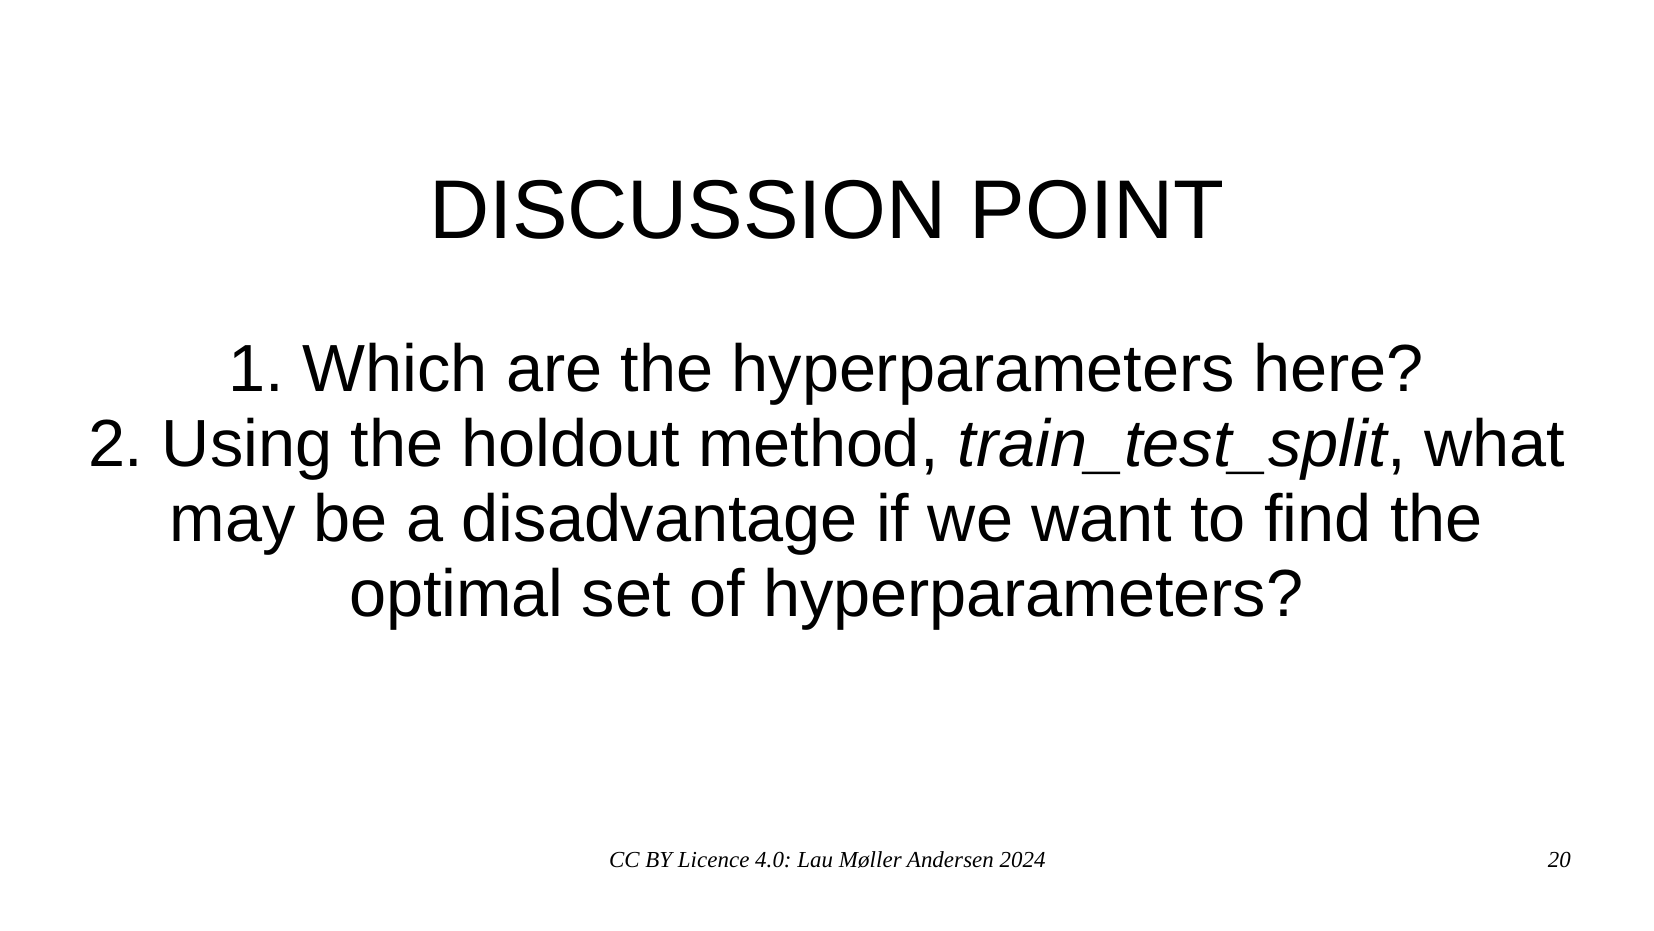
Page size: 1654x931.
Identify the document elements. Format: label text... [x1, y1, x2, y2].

subtitle DISCUSSION POINT 1. Which are the hyperparameters here? 2. Using the holdout method, train_test_split, what may be a disadvantage if we want to find the optimal set of hyperparameters? [82, 37, 1571, 757]
